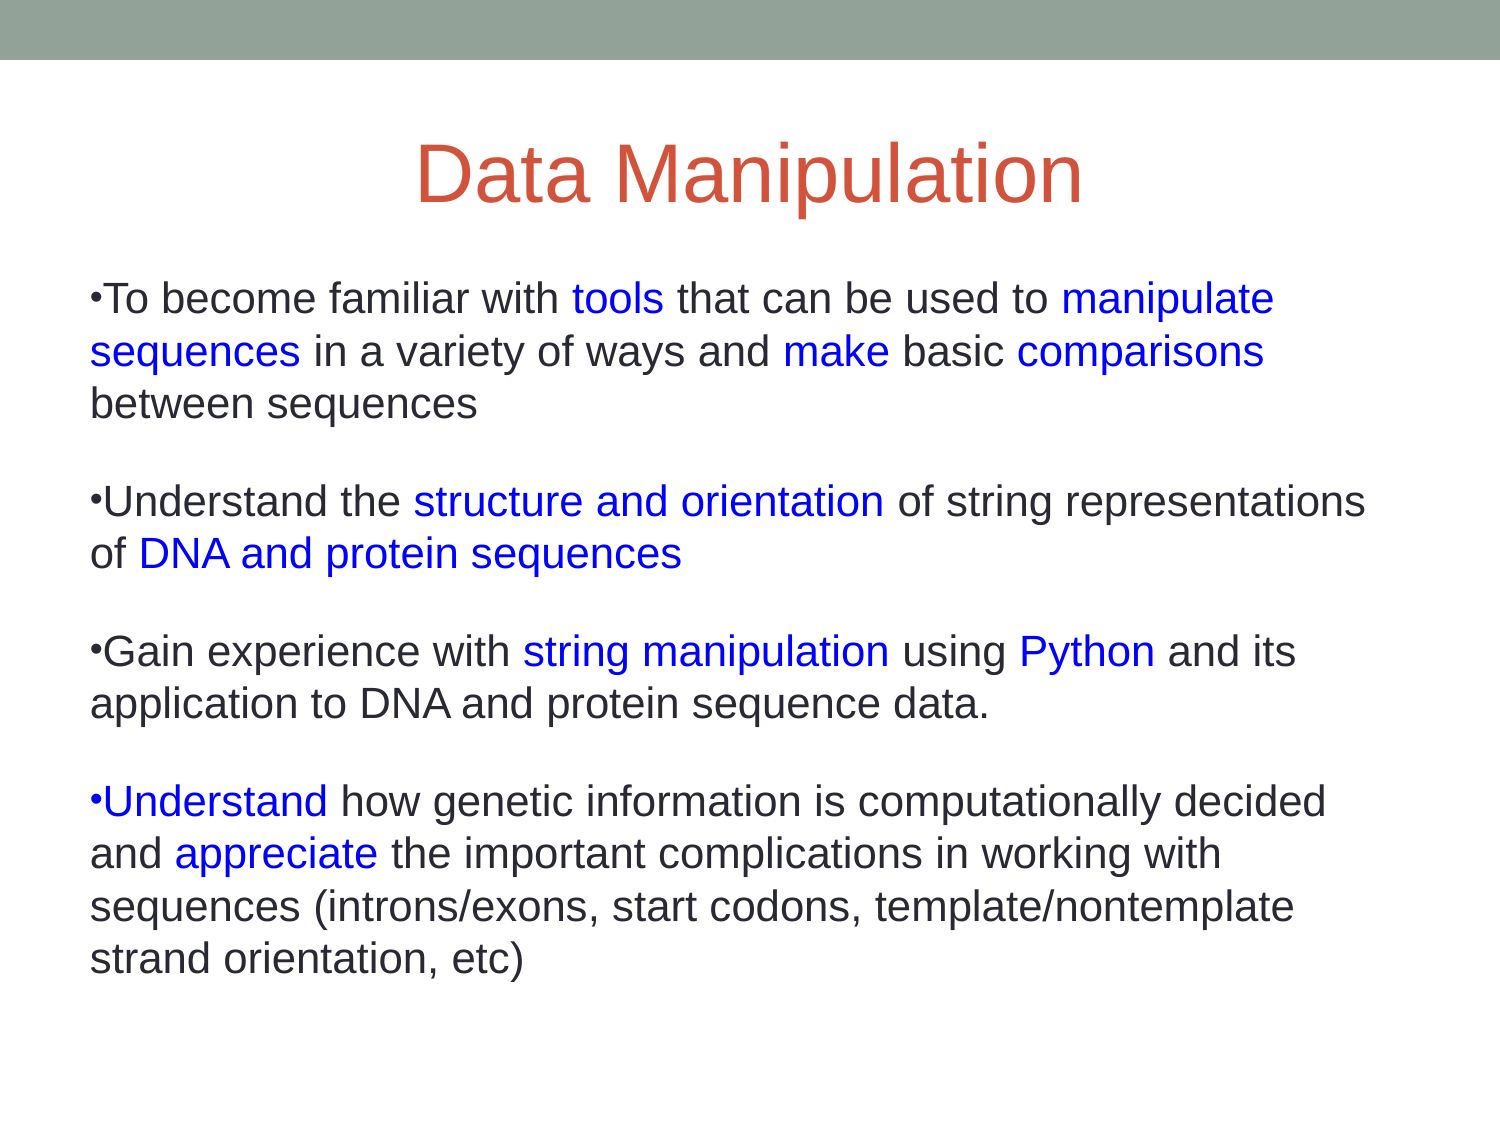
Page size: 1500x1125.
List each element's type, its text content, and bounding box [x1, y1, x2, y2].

text_box To become familiar with tools that can be used to manipulate sequences in a variety of ways and make basic comparisons between sequences Understand the structure and orientation of string representations of DNA and protein sequences Gain experience with string manipulation using Python and its application to DNA and protein sequence data. Understand how genetic information is computationally decided and appreciate the important complications in working with sequences (introns/exons, start codons, template/nontemplate strand orientation, etc) [74, 262, 1425, 1063]
text_box Data Manipulation [74, 87, 1425, 250]
